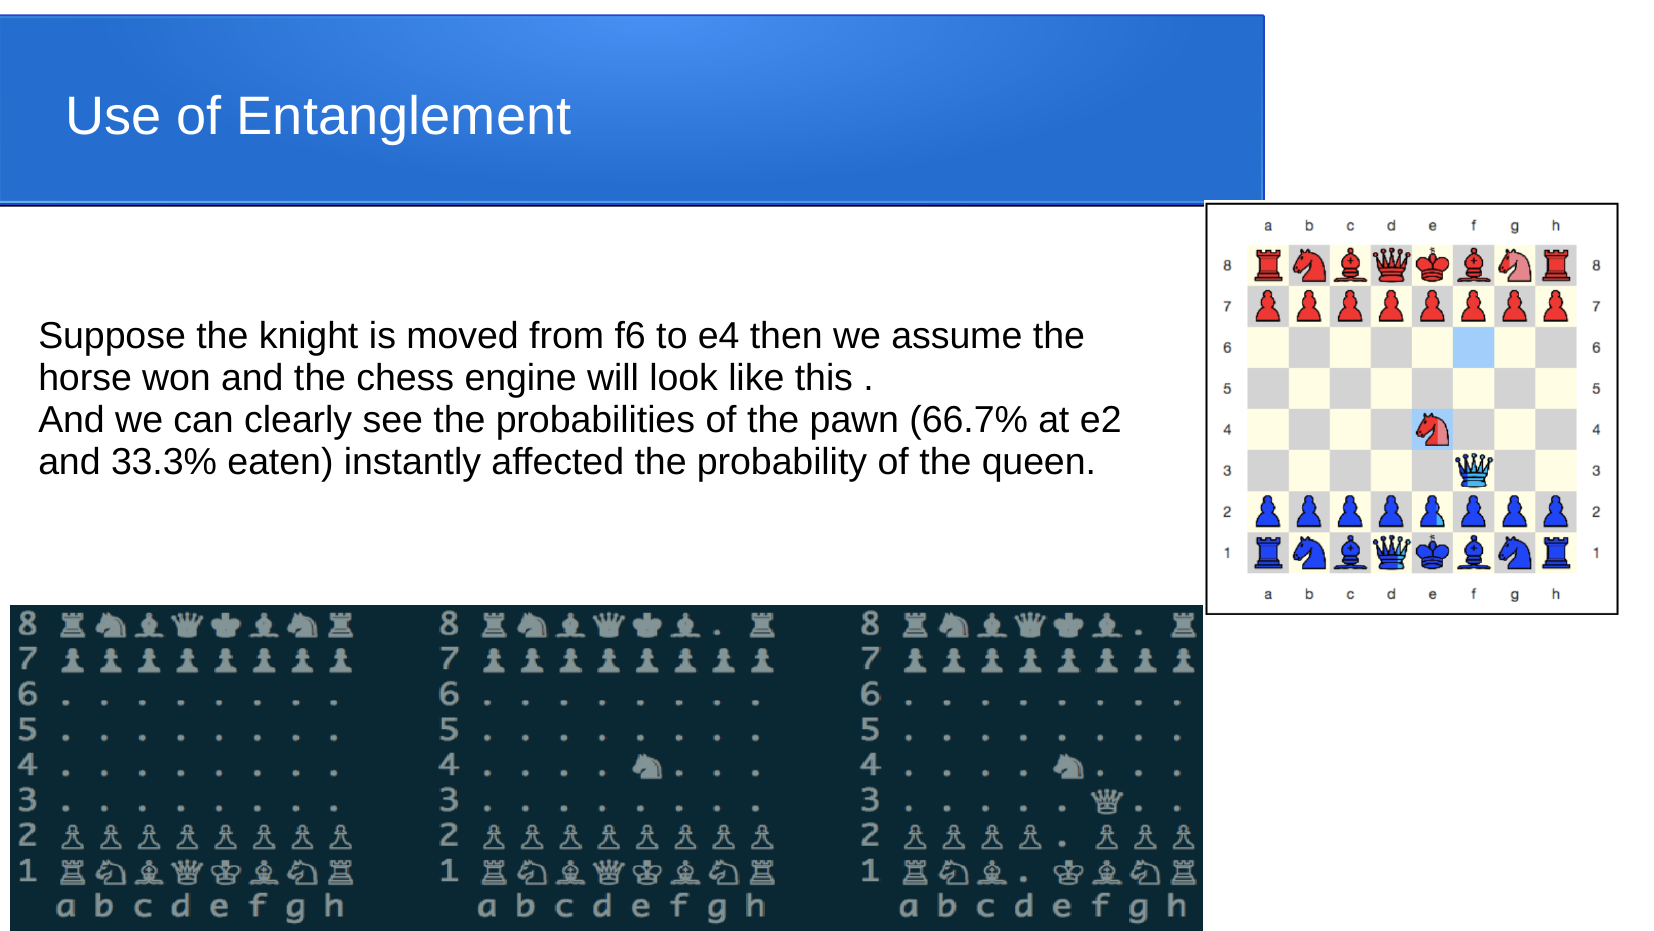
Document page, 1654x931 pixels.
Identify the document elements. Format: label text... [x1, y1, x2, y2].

picture [8, 200, 1619, 931]
text_box Suppose the knight is moved from f6 to e4 then we assume the horse won and the chess engine will look like this . And we can clearly see the probabilities of the pawn (66.7% at e2 and 33.3% eaten) instantly affected the probability of the queen. [23, 307, 1193, 567]
title Use of Entanglement [64, 39, 1217, 193]
